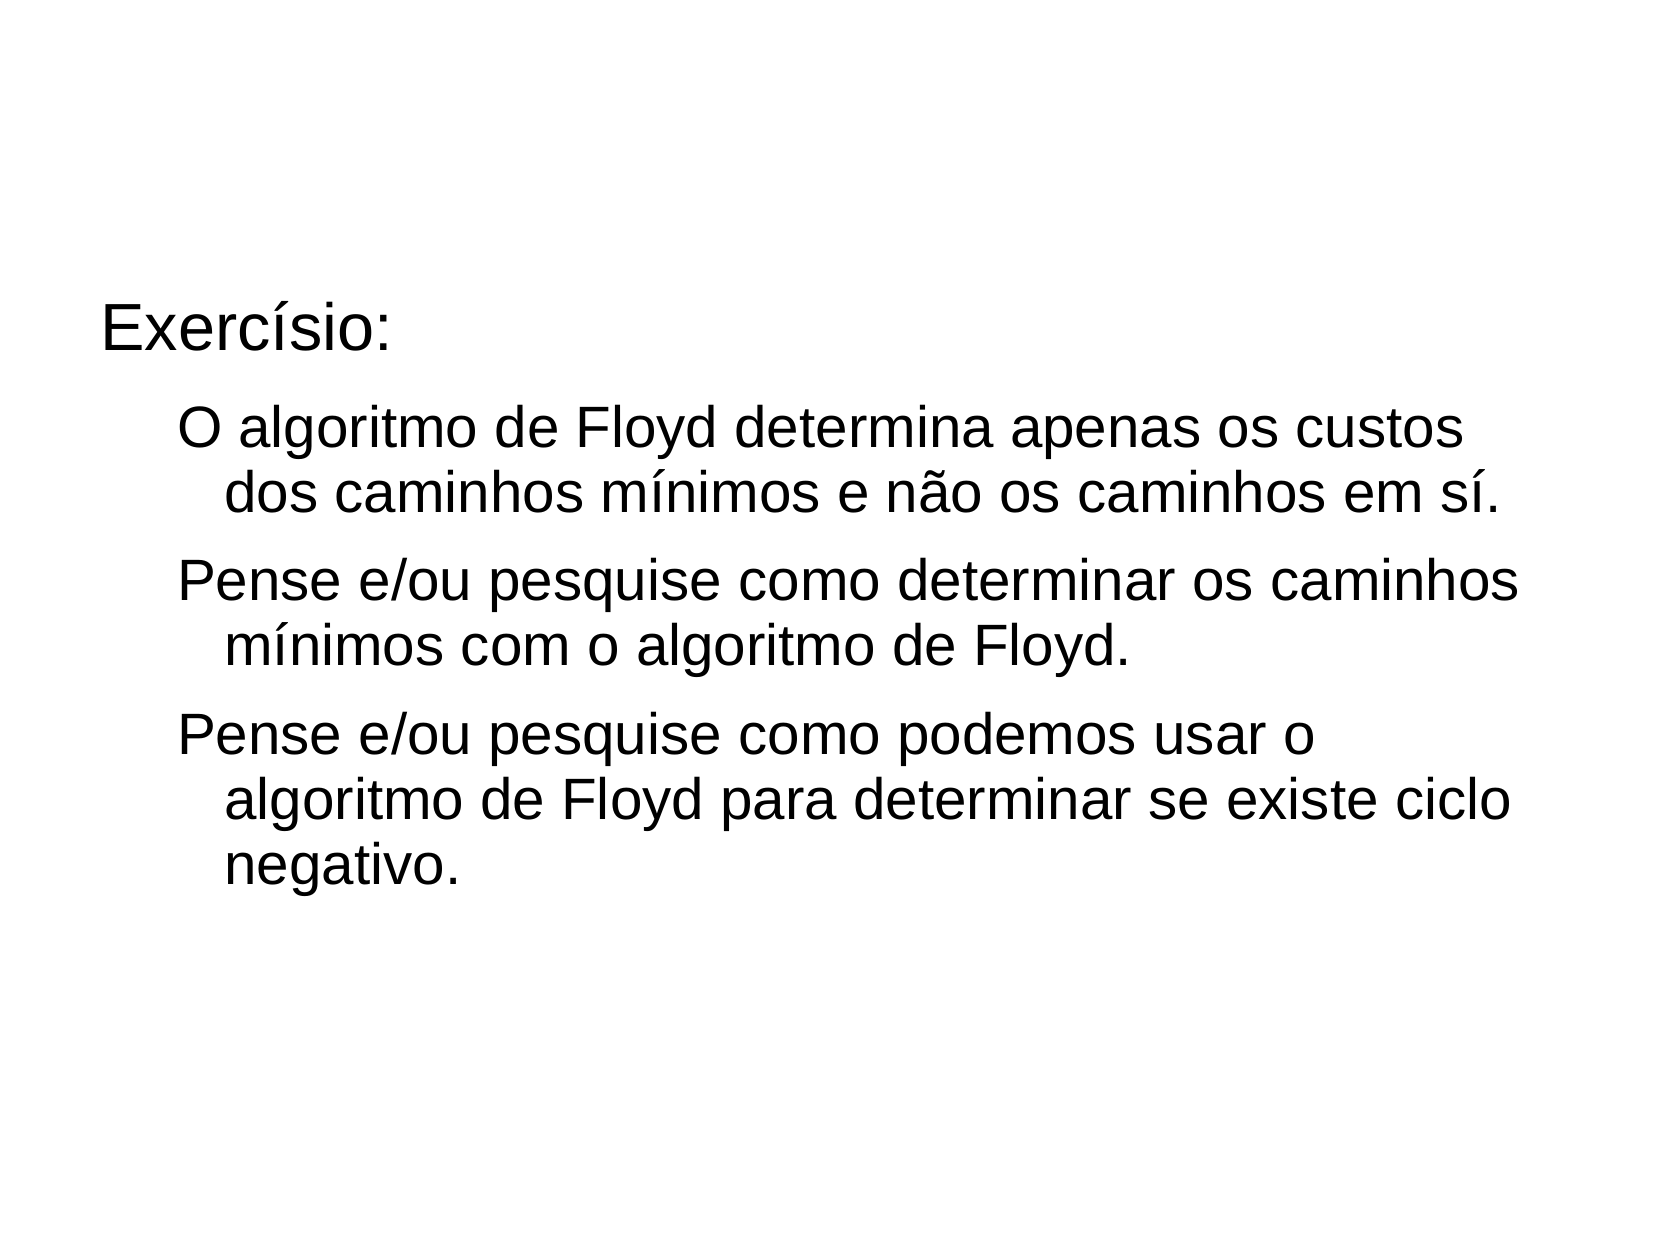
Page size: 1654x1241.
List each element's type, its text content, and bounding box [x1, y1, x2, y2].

list Exercísio: O algoritmo de Floyd determina apenas os custos dos caminhos mínimos e não os caminhos em sí. Pense e/ou pesquise como determinar os caminhos mínimos com o algoritmo de Floyd. Pense e/ou pesquise como podemos usar o algoritmo de Floyd para determinar se existe ciclo negativo. [82, 290, 1571, 1094]
